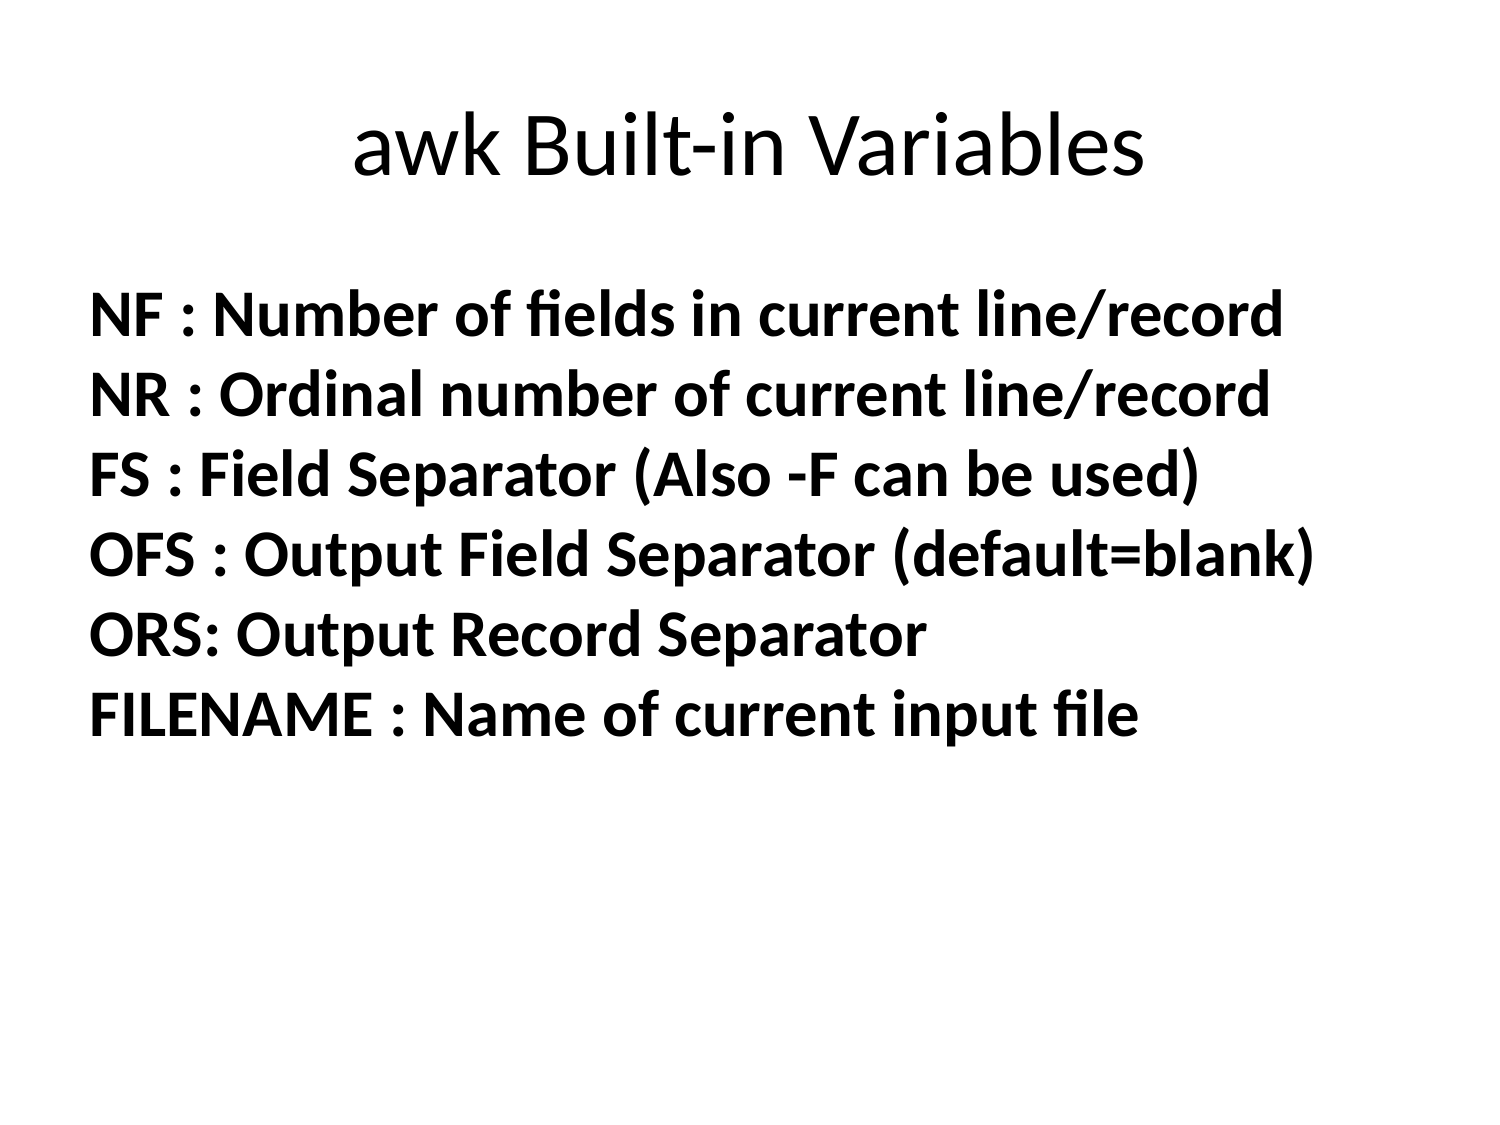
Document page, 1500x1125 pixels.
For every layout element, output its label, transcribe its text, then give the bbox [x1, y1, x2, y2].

text_box NF : Number of fields in current line/record NR : Ordinal number of current line/record FS : Field Separator (Also -F can be used) OFS : Output Field Separator (default=blank) ORS: Output Record Separator FILENAME : Name of current input file [74, 262, 1463, 1005]
text_box awk Built-in Variables [75, 45, 1425, 233]
